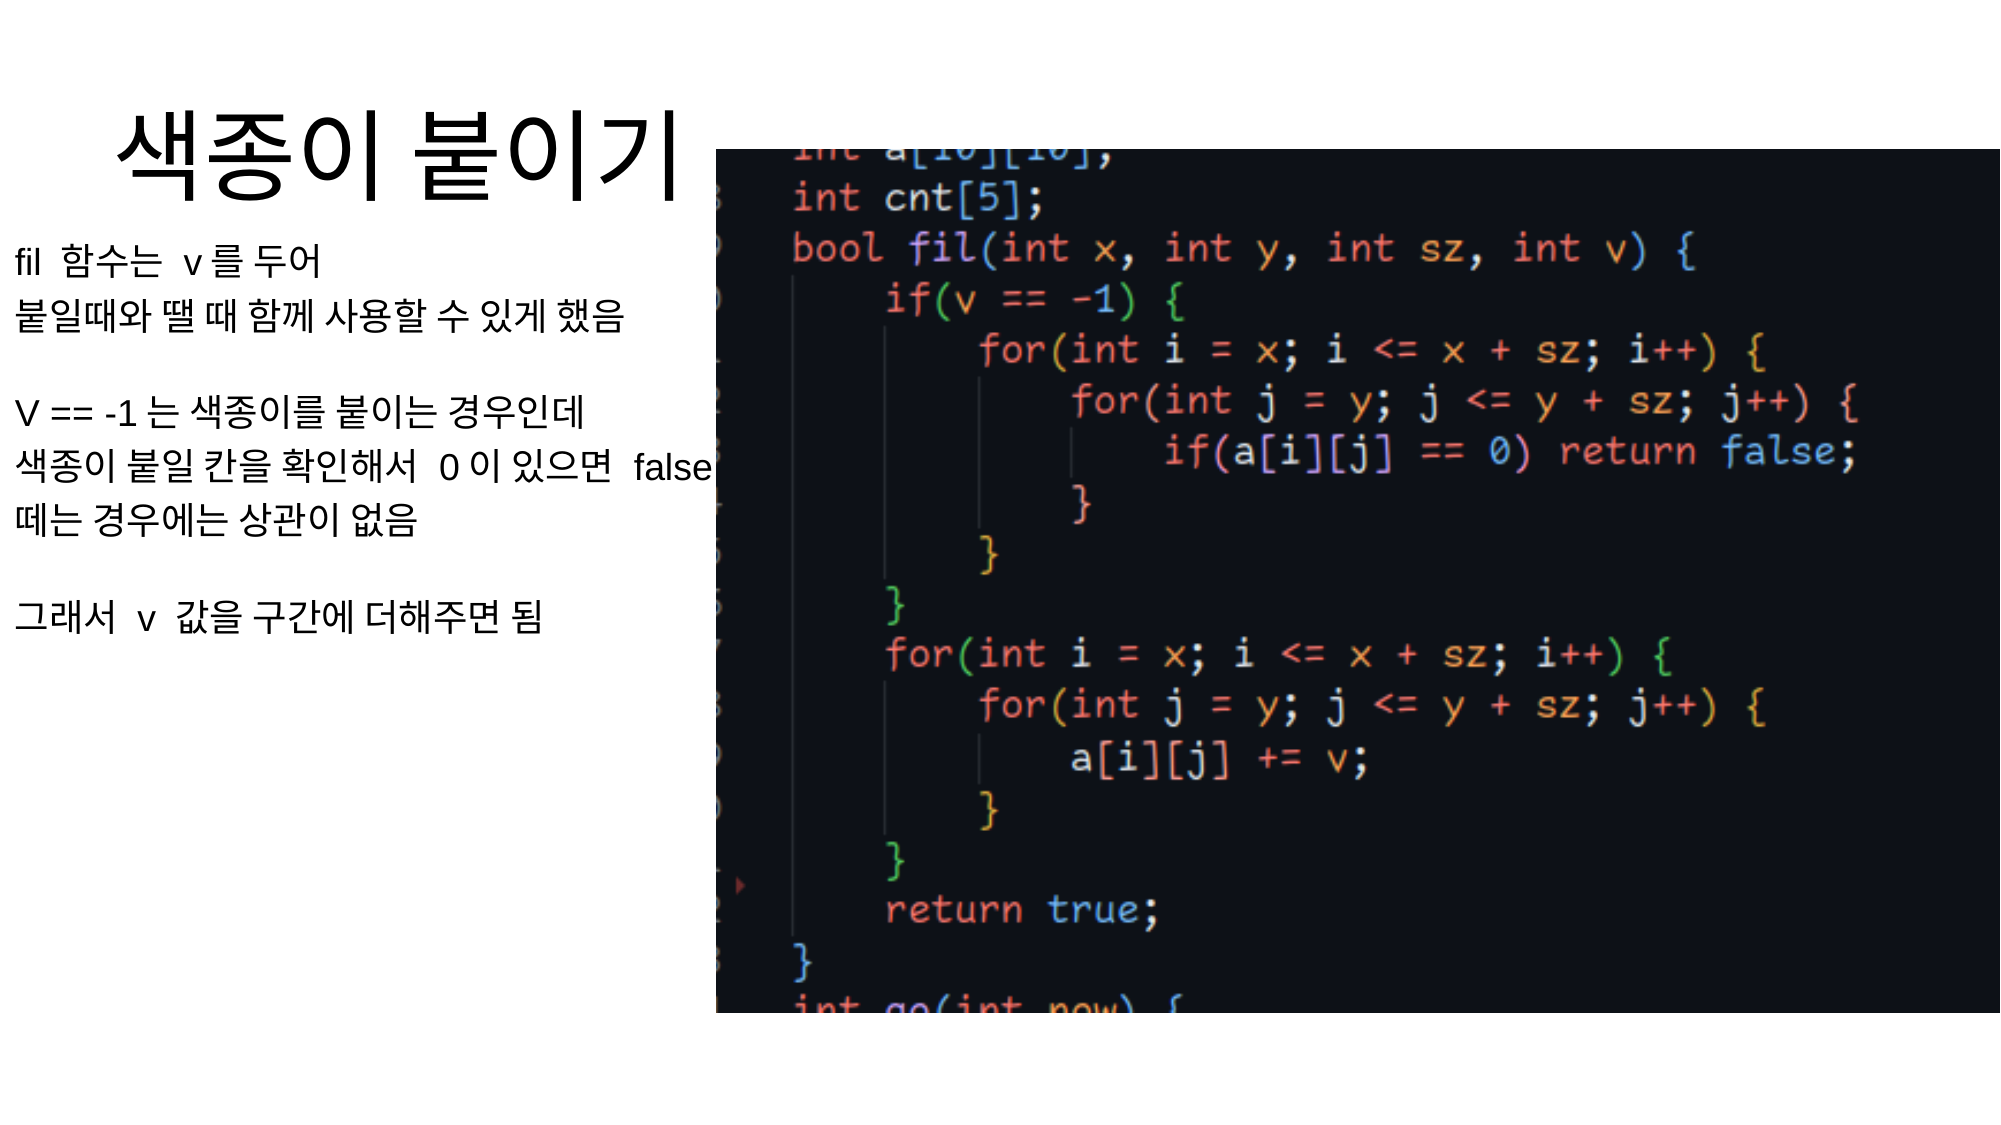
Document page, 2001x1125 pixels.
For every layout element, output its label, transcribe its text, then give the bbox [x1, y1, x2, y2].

picture [716, 149, 2000, 1013]
title 색종이 붙이기 [112, 75, 1888, 224]
text_box fil 함수는 v를 두어 붙일때와 땔 때 함께 사용할 수 있게 했음 V == -1는 색종이를 붙이는 경우인데 색종이 붙일 칸을 확인해서 0이 있으면 false 떼는 경우에는 상관이 없음 그래서 v 값을 구간에 더해주면 됨 [0, 224, 716, 993]
